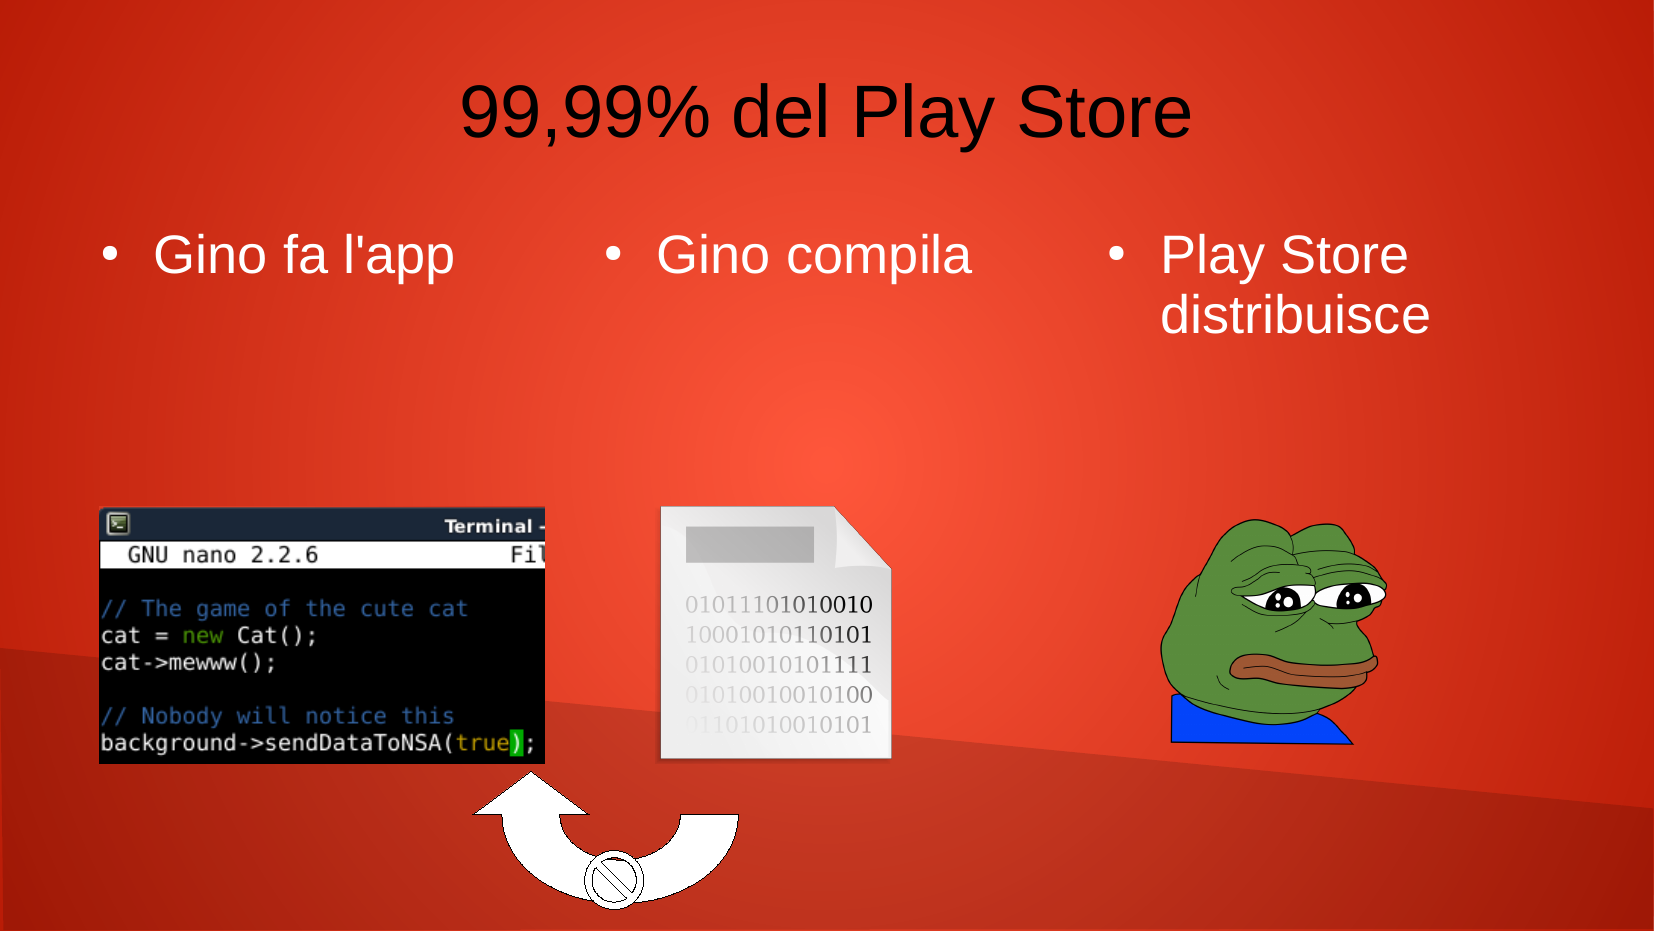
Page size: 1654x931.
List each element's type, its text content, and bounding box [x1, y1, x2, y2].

picture [1157, 506, 1394, 764]
list Gino fa l'app [82, 224, 562, 482]
list Play Store distribuisce [1089, 224, 1569, 482]
text_box [472, 771, 739, 910]
title 99,99% del Play Store [82, 35, 1571, 189]
picture [655, 506, 892, 764]
list Gino compila [585, 224, 1066, 482]
picture [99, 506, 545, 764]
